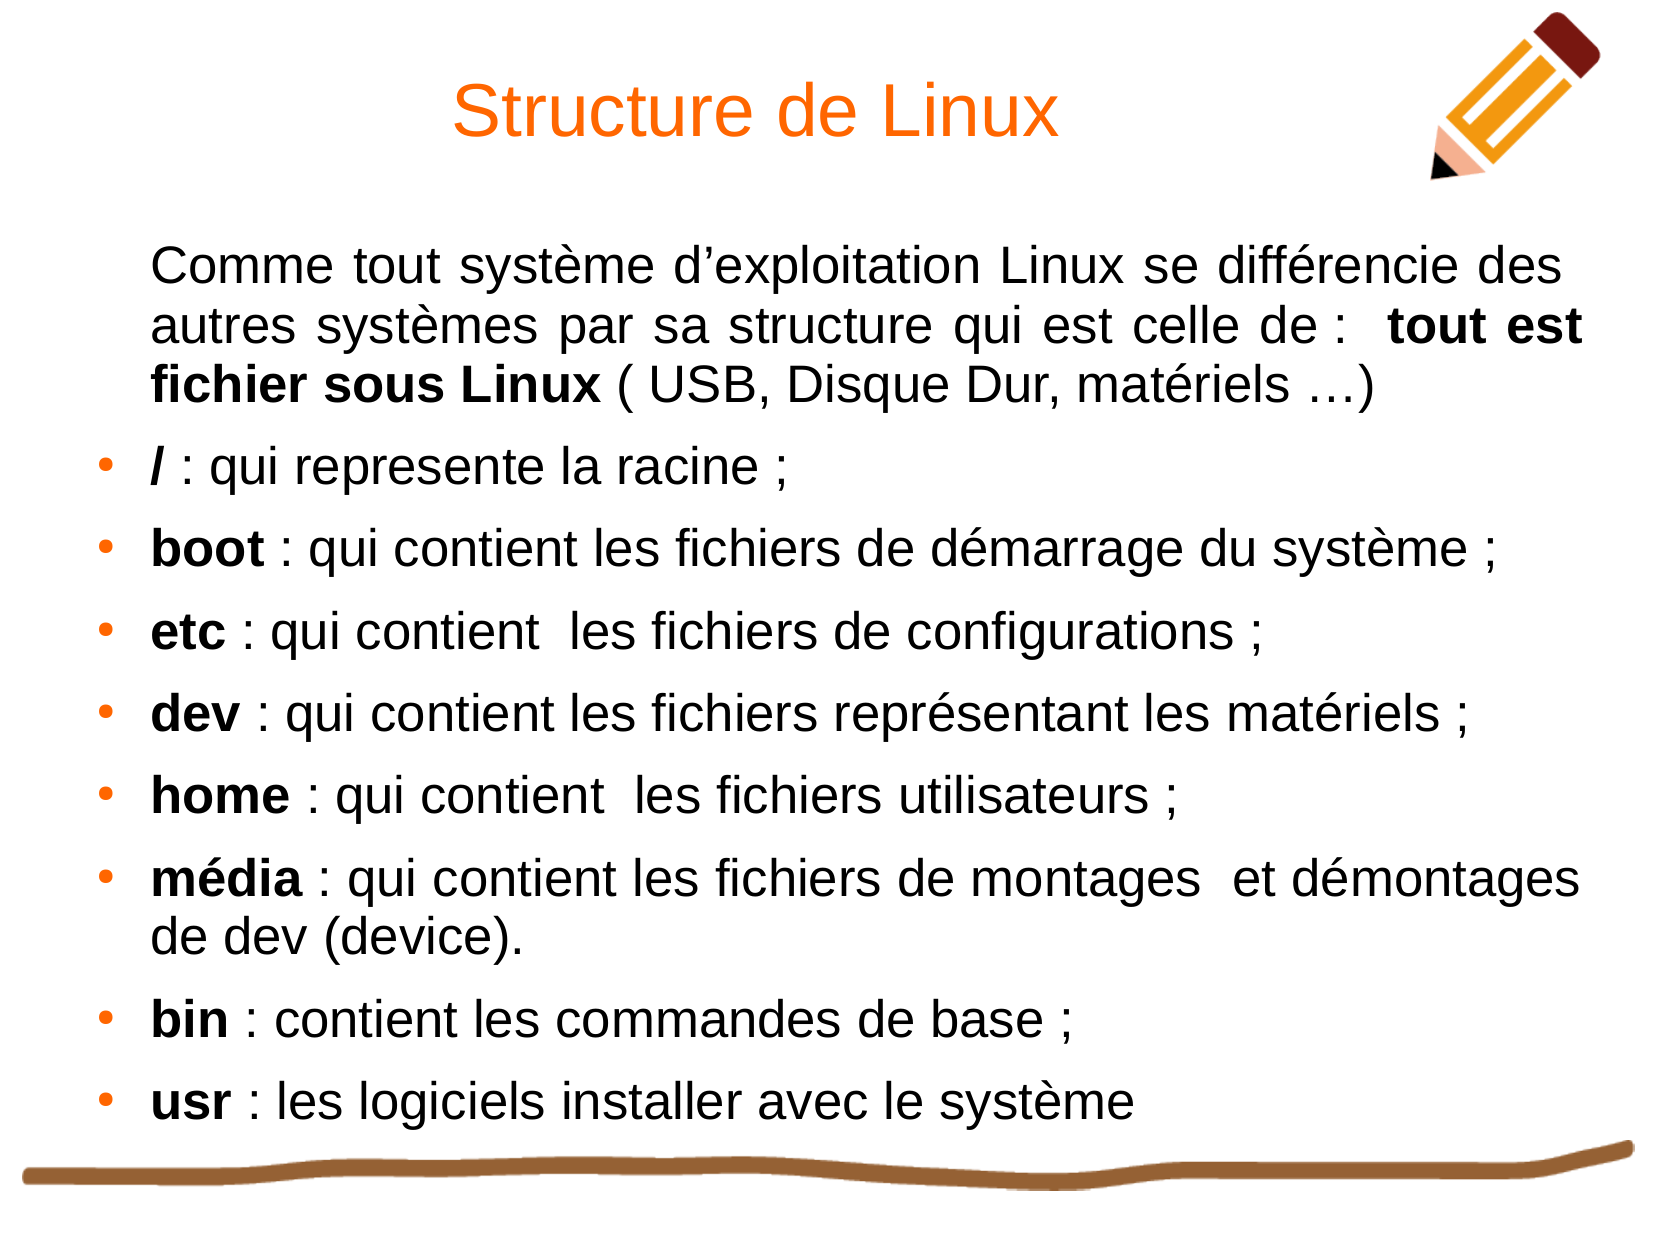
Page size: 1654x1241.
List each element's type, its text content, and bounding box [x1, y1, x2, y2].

title Structure de Linux [82, 49, 1430, 172]
picture [1430, 12, 1601, 181]
picture [22, 1140, 1635, 1191]
list Comme tout système d’exploitation Linux se différencie des autres systèmes par sa structure qui est celle de : tout est fichier sous Linux ( USB, Disque Dur, matériels …) / : qui represente la racine ; boot : qui contient les fichiers de démarrage du système ; etc : qui contient les fichiers de configurations ; dev : qui contient les fichiers représentant les matériels ; home : qui contient les fichiers utilisateurs ; média : qui contient les fichiers de montages et démontages de dev (device). bin : contient les commandes de base ; usr : les logiciels installer avec le système [94, 224, 1583, 1134]
